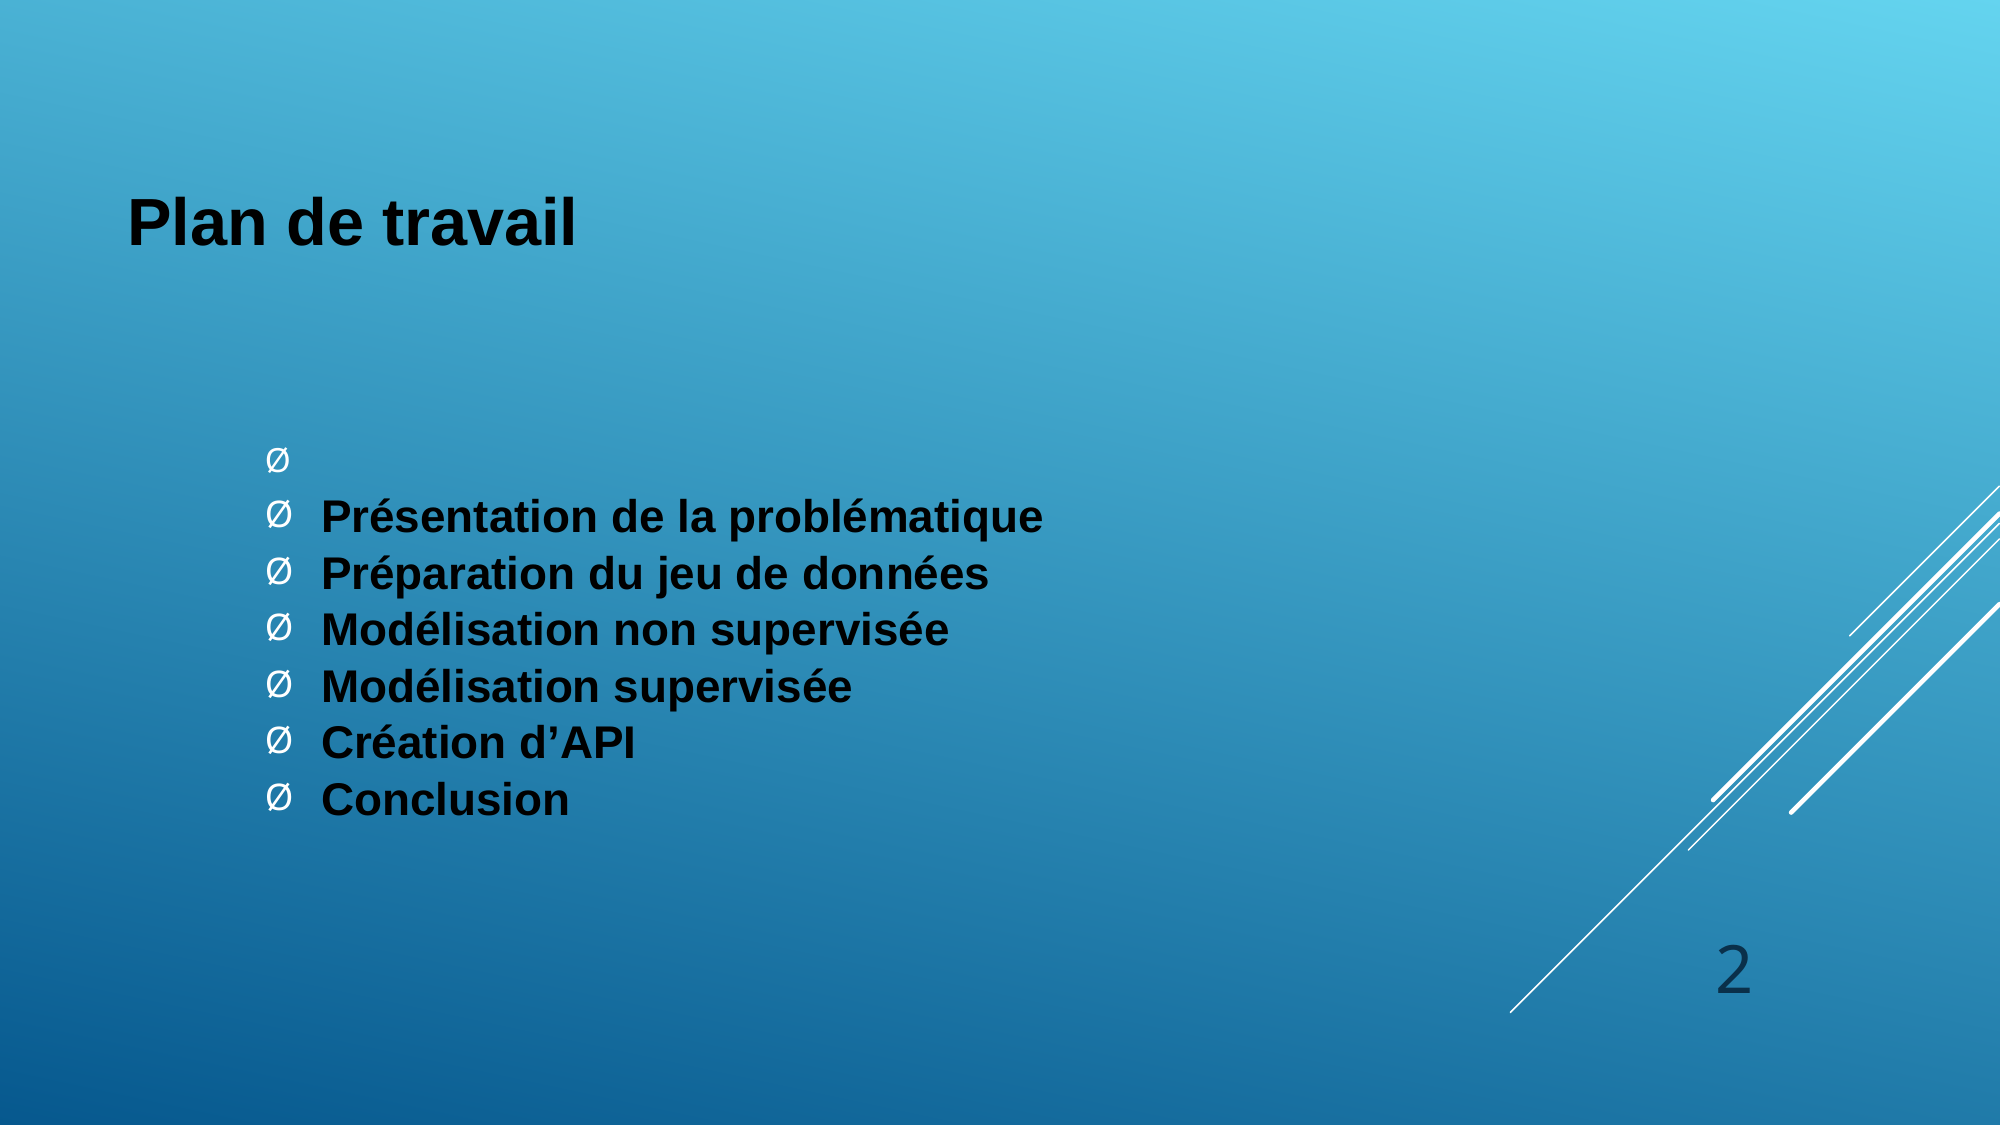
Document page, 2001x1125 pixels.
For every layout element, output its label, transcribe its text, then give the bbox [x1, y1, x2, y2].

list Plan de travail [112, 112, 1513, 326]
text_box Présentation de la problématique Préparation du jeu de données Modélisation non supervisée Modélisation supervisée Création d’API Conclusion [249, 398, 1750, 861]
text_box [1700, 915, 1888, 1026]
